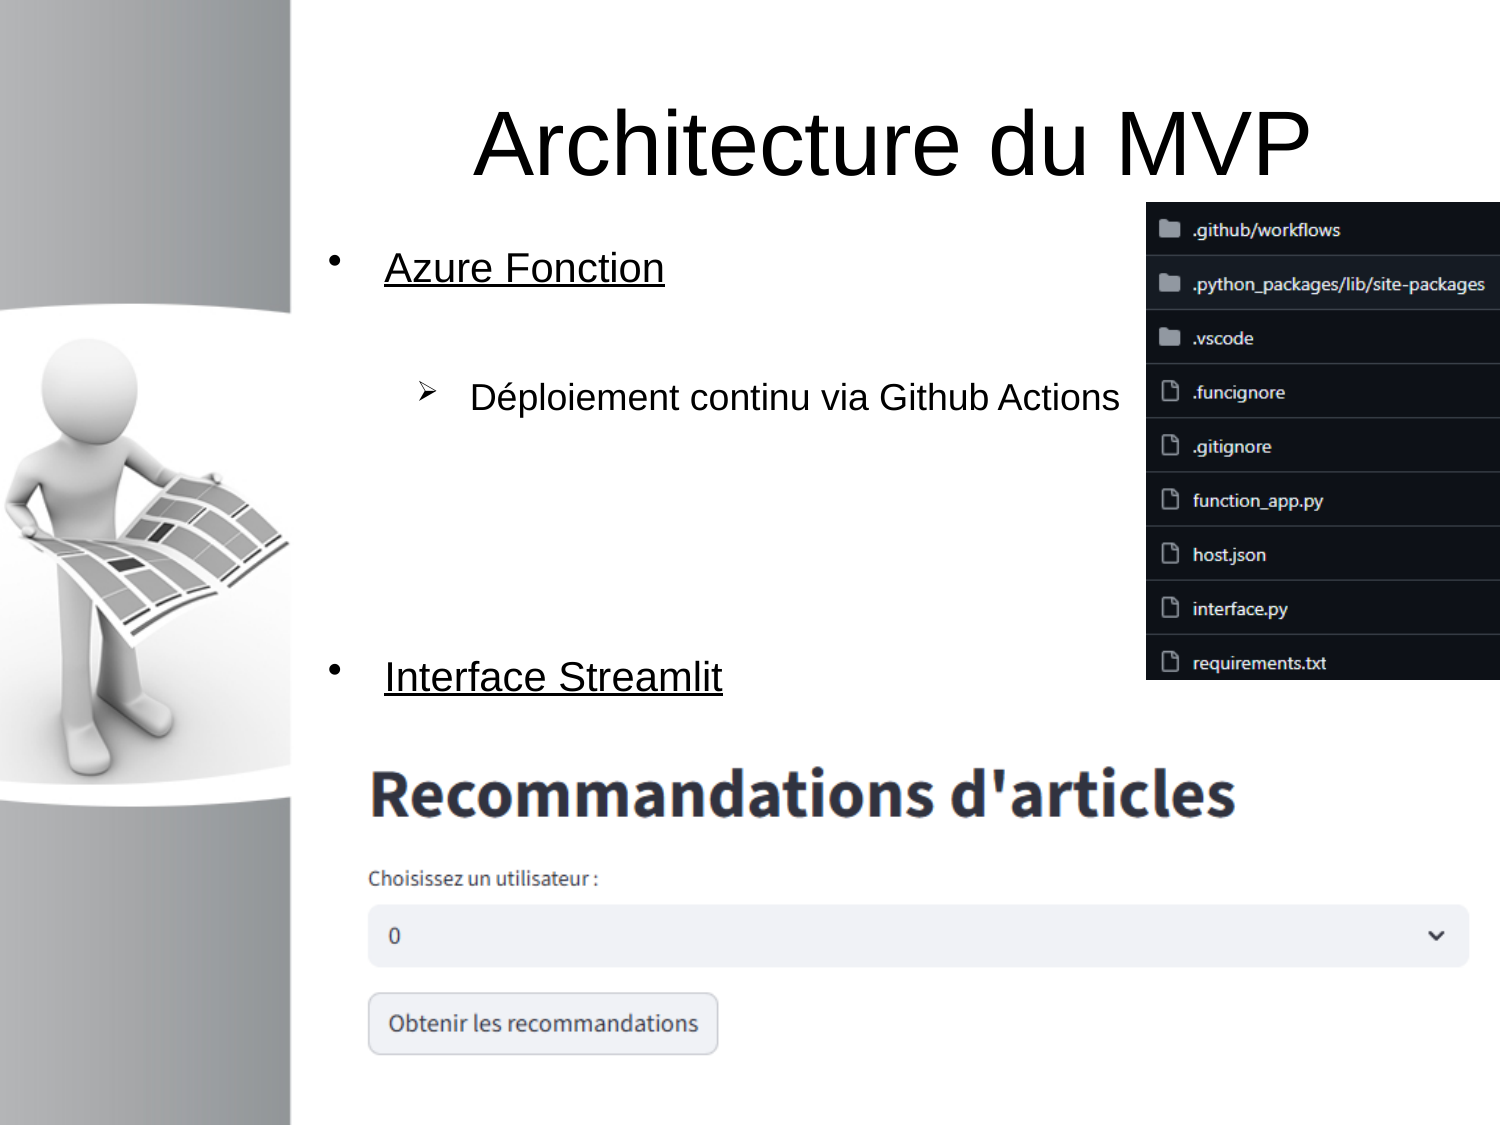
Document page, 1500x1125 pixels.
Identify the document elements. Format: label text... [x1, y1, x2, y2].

title Architecture du MVP [312, 45, 1477, 232]
list Azure Fonction Déploiement continu via Github Actions Interface Streamlit [312, 232, 1500, 1063]
picture [0, 0, 1500, 1125]
